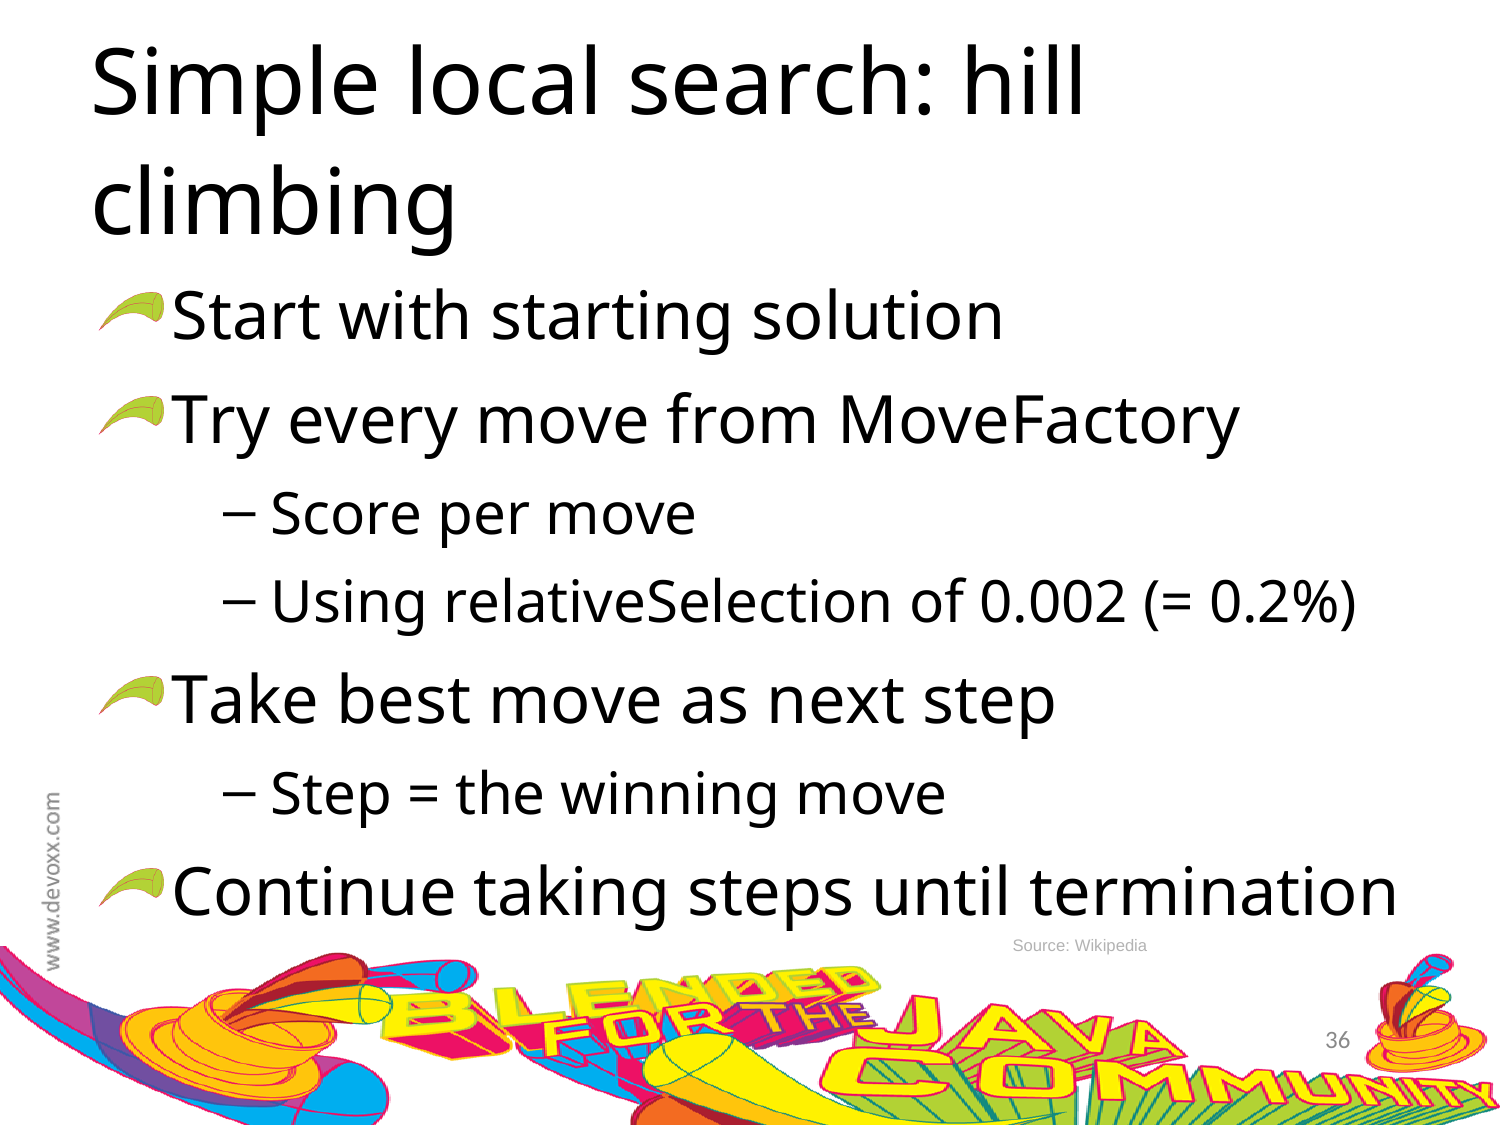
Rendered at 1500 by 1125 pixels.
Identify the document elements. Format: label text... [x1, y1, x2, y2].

picture [0, 757, 1500, 1125]
list Start with starting solution Try every move from MoveFactory Score per move Using relativeSelection of 0.002 (= 0.2%) Take best move as next step Step = the winning move Continue taking steps until termination [75, 262, 1463, 920]
text_box Source: Wikipedia [1012, 937, 1148, 957]
title Simple local search: hill climbing [75, 45, 1426, 233]
